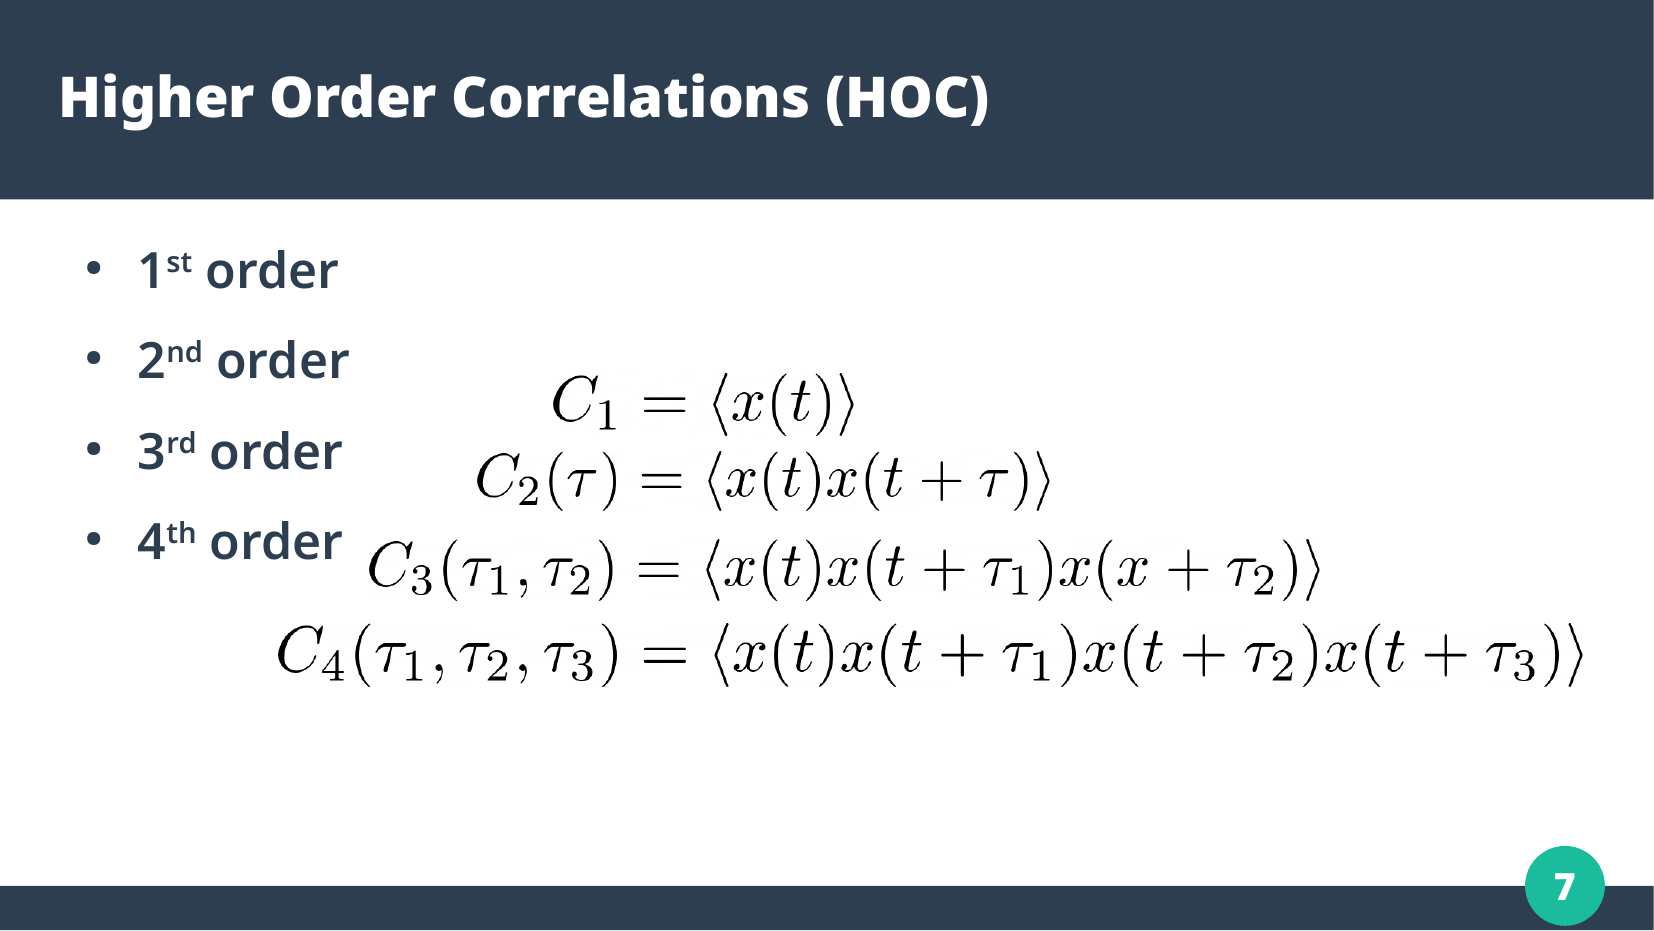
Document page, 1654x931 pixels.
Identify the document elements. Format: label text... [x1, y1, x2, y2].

picture [477, 450, 1050, 511]
picture [553, 372, 854, 436]
picture [369, 538, 1320, 601]
picture [278, 622, 1583, 687]
list 1st order 2nd order 3rd order 4th order [67, 235, 1603, 856]
title Higher Order Correlations (HOC) [59, 37, 1595, 156]
